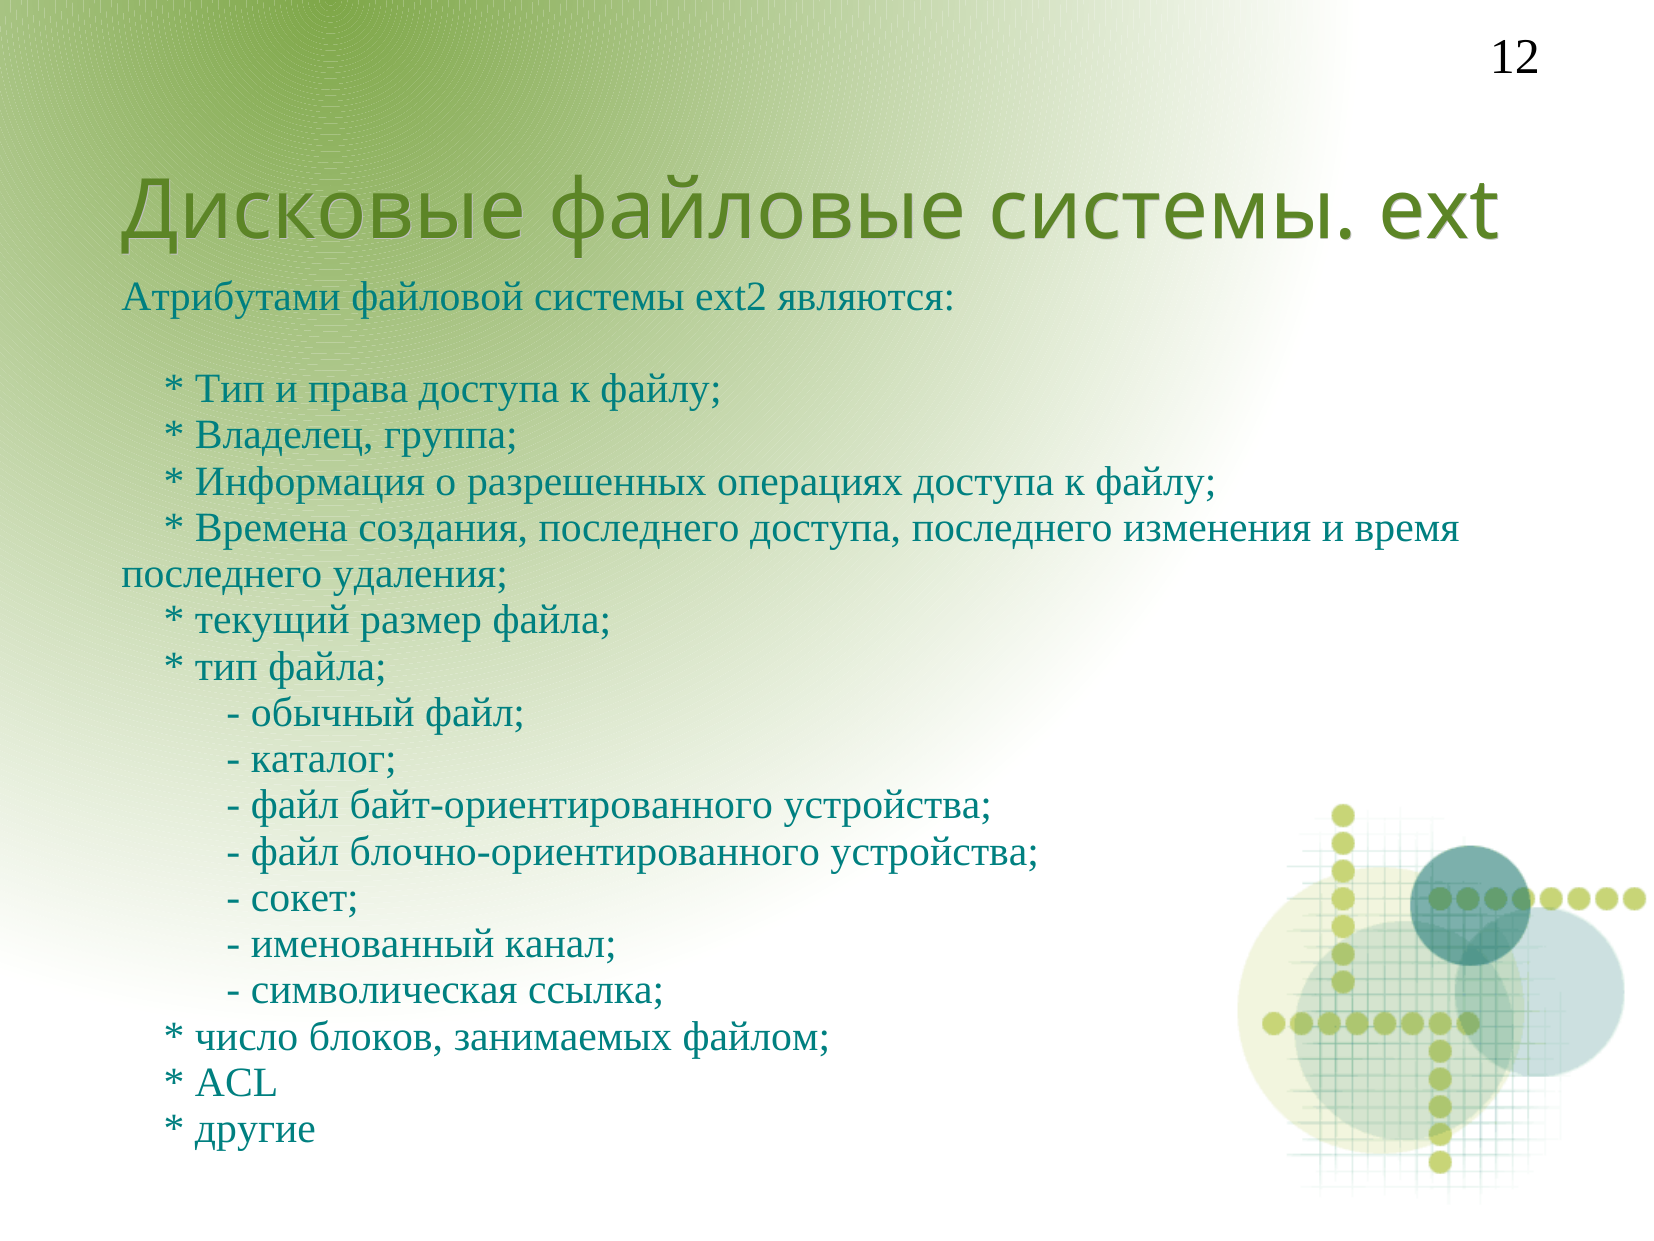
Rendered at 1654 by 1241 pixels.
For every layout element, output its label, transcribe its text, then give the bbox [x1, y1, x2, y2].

title Дисковые файловые системы. ext [121, 102, 1534, 311]
subtitle Атрибутами файловой системы ext2 являются: * Тип и права доступа к файлу; * Владелец, группа; * Информация о разрешенных операциях доступа к файлу; * Времена создания, последнего доступа, последнего изменения и время последнего удаления; * текущий размер файла; * тип файла; - обычный файл; - каталог; - файл байт-ориентированного устройства; - файл блочно-ориентированного устройства; - сокет; - именованный канал; - символическая ссылка; * число блоков, занимаемых файлом; * ACL * другие [121, 311, 1534, 1206]
text_box <номер> [1500, 29, 1654, 89]
picture [1224, 792, 1654, 1211]
